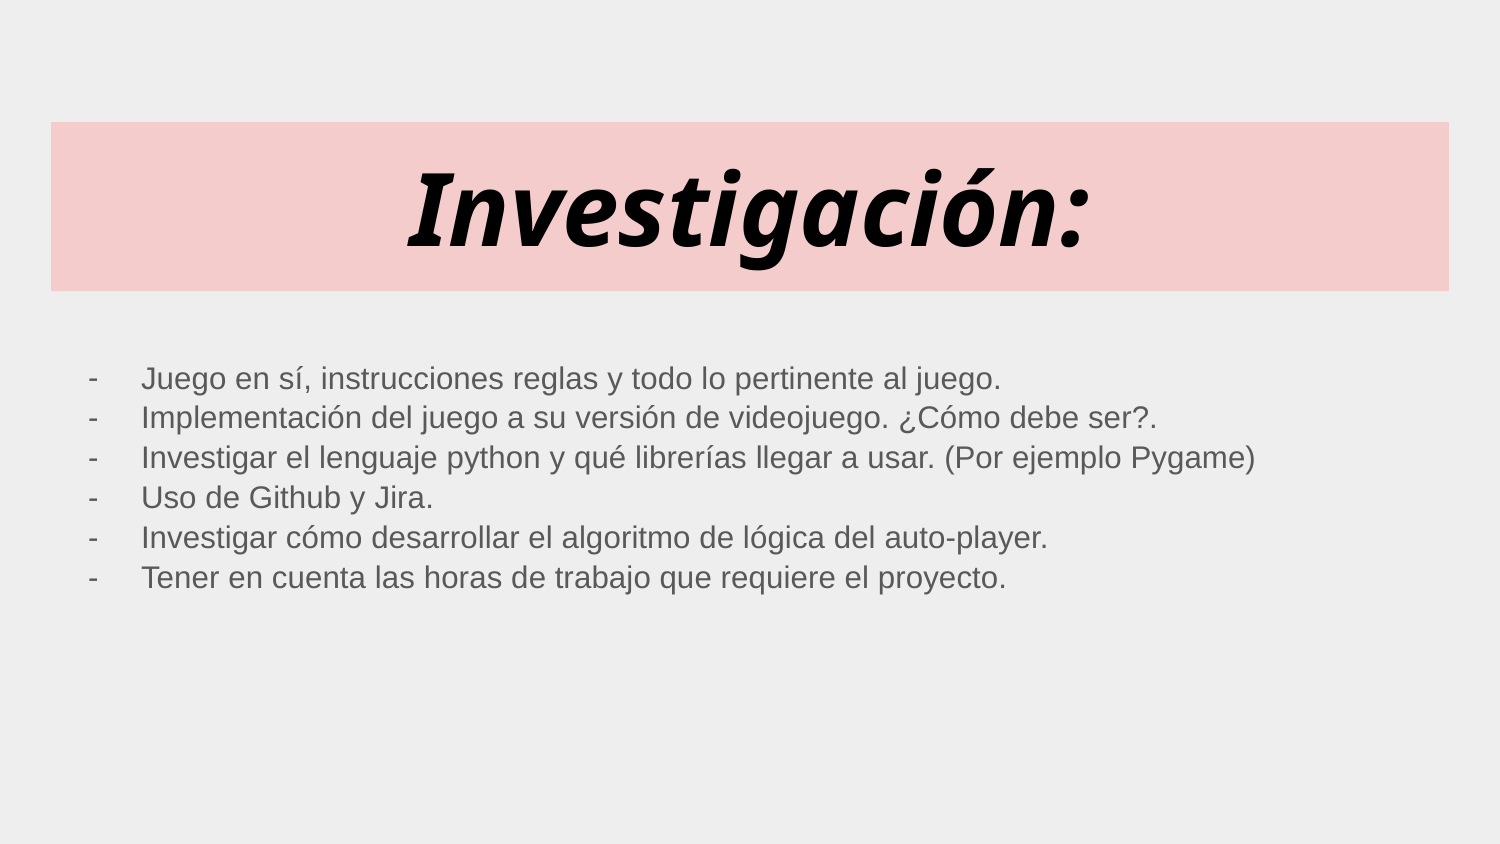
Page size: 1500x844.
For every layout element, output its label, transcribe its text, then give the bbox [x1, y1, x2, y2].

subtitle Juego en sí, instrucciones reglas y todo lo pertinente al juego. Implementación del juego a su versión de videojuego. ¿Cómo debe ser?. Investigar el lenguaje python y qué librerías llegar a usar. (Por ejemplo Pygame) Uso de Github y Jira. Investigar cómo desarrollar el algoritmo de lógica del auto-player. Tener en cuenta las horas de trabajo que requiere el proyecto. [51, 340, 1449, 749]
title Investigación: [51, 122, 1449, 292]
